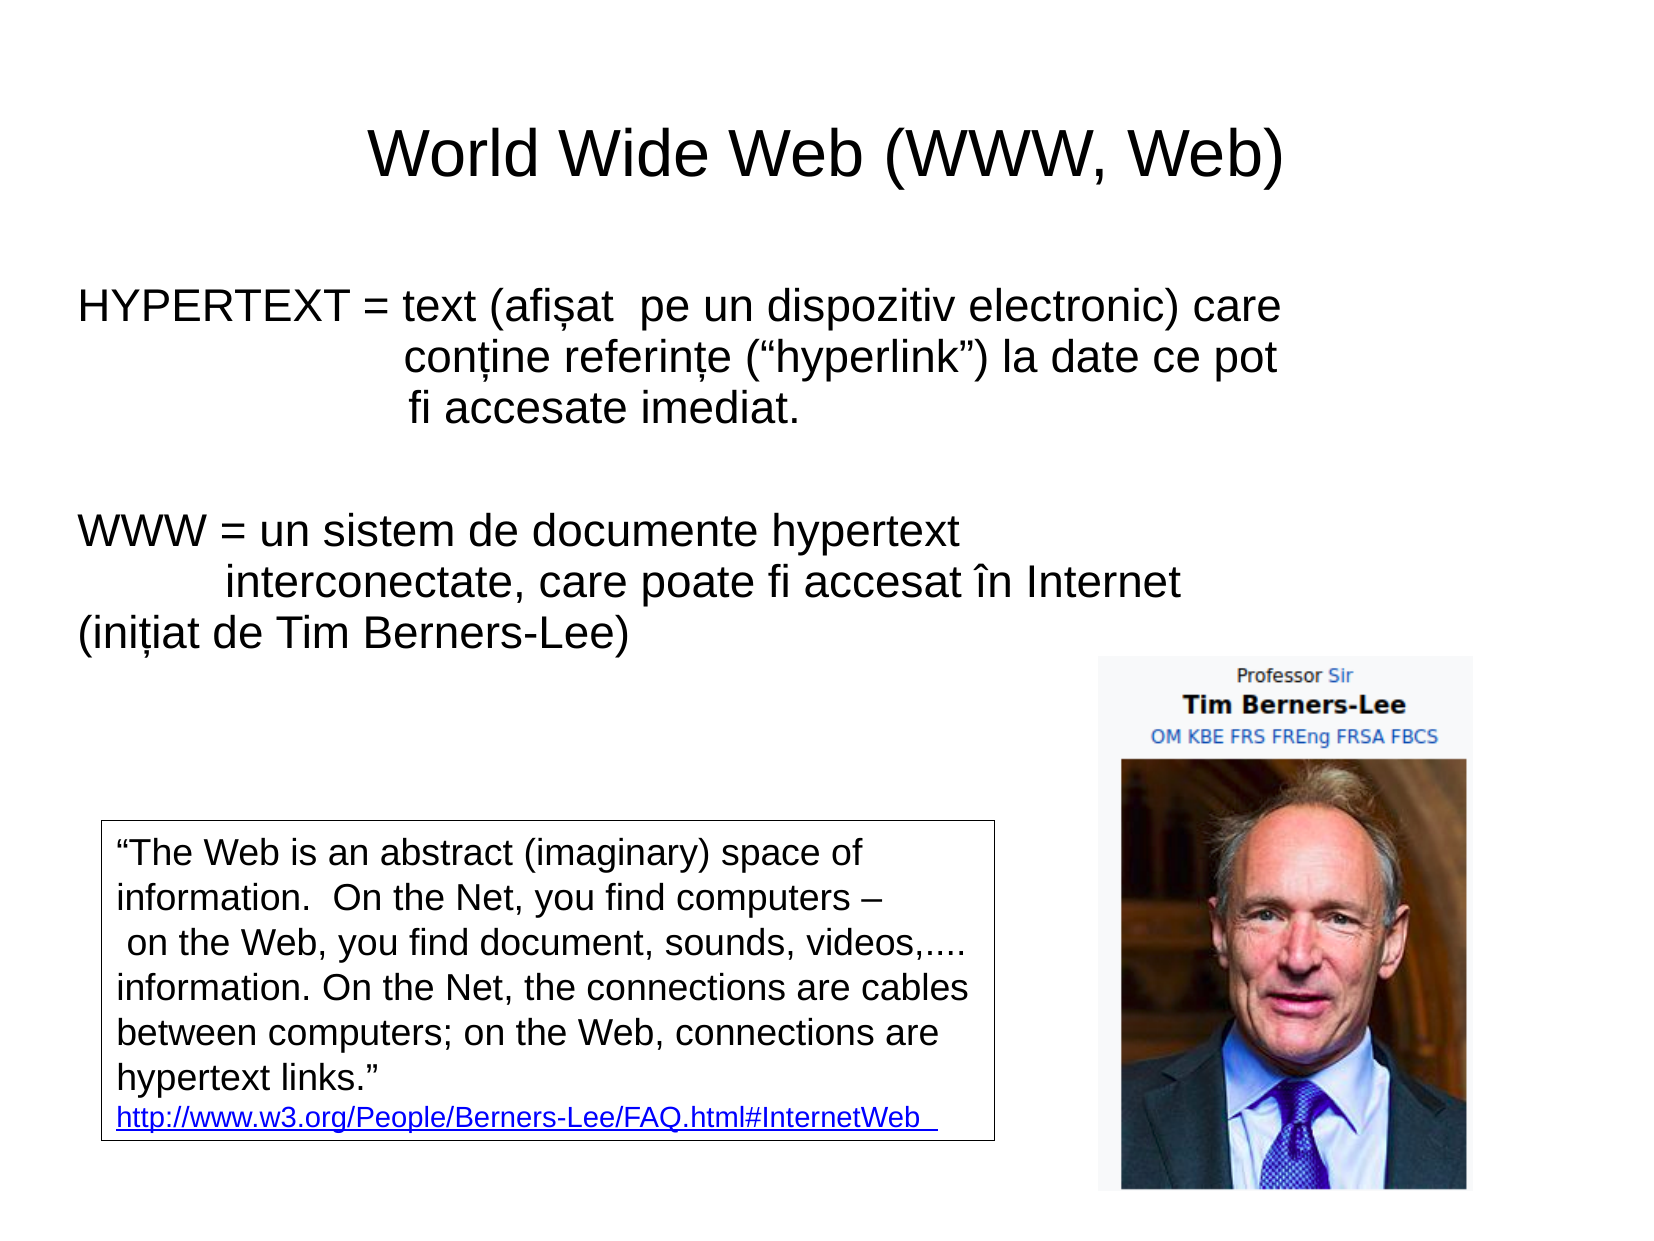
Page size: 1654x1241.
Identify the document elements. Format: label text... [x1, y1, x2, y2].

text_box “The Web is an abstract (imaginary) space of information. On the Net, you find computers – on the Web, you find document, sounds, videos,.... information. On the Net, the connections are cables between computers; on the Web, connections are hypertext links.” http://www.w3.org/People/Berners-Lee/FAQ.html#InternetWeb [101, 820, 995, 1141]
picture [1098, 656, 1473, 1191]
title World Wide Web (WWW, Web) [82, 49, 1571, 257]
text_box HYPERTEXT = text (afișat pe un dispozitiv electronic) care conține referințe (“hyperlink”) la date ce pot fi accesate imediat. WWW = un sistem de documente hypertext interconectate, care poate fi accesat în Internet (inițiat de Tim Berners-Lee) [62, 75, 1413, 1100]
